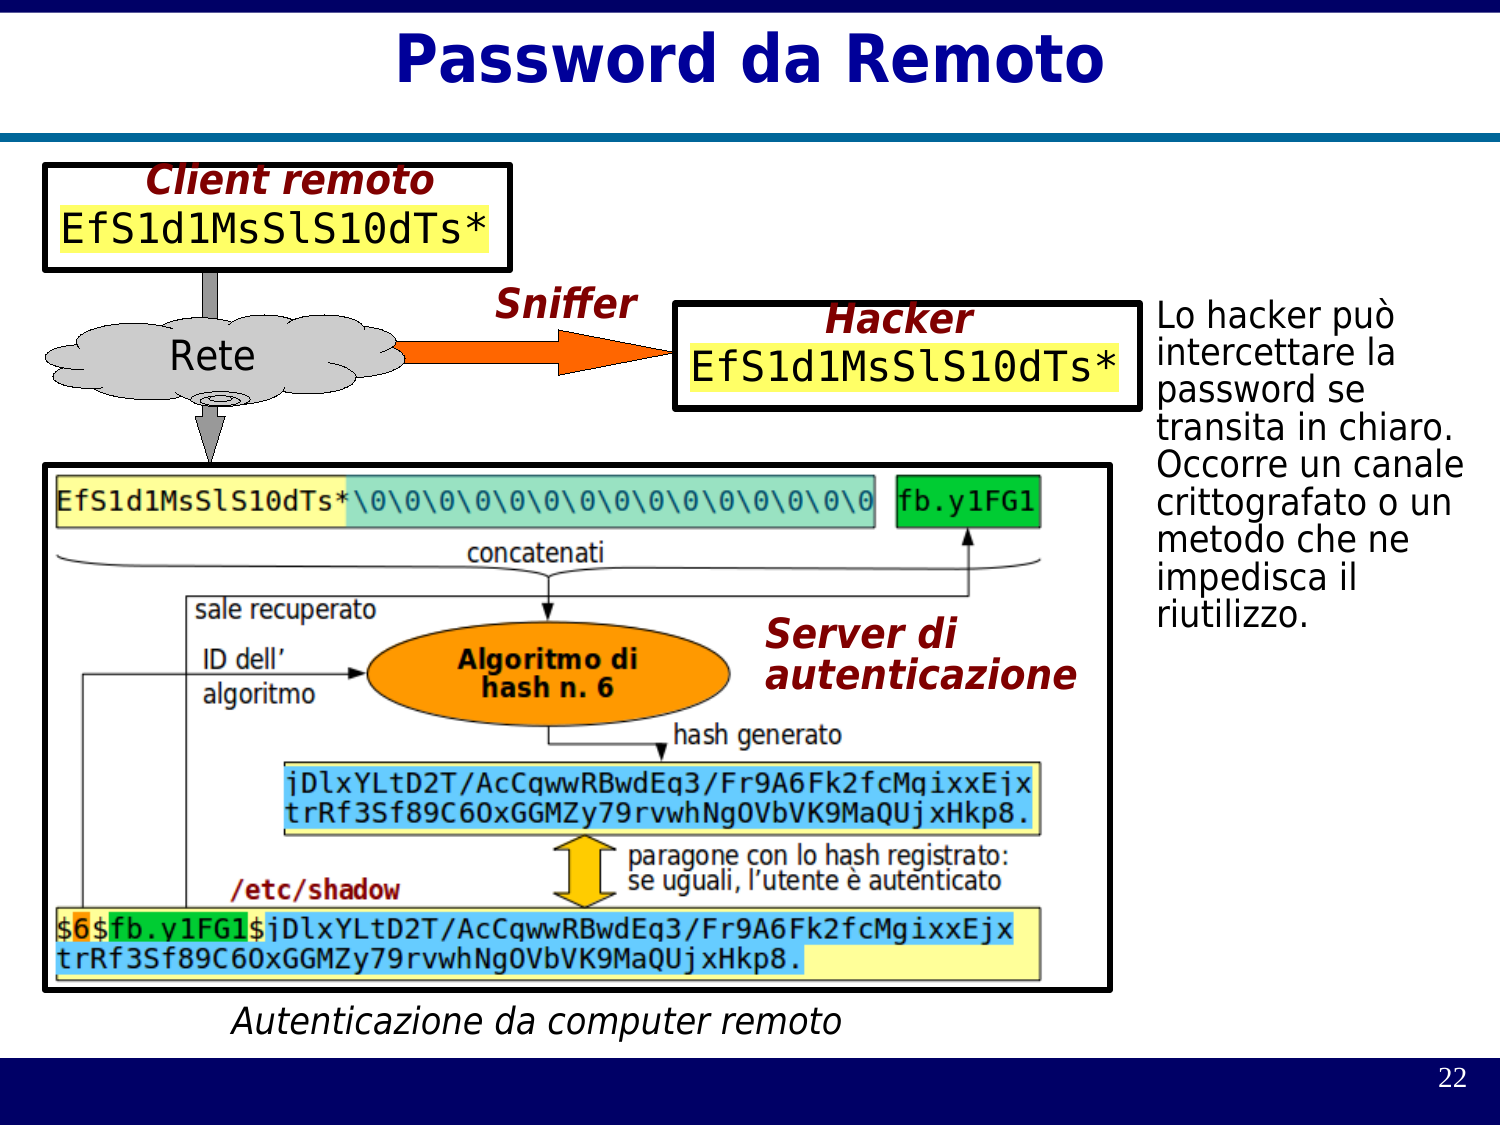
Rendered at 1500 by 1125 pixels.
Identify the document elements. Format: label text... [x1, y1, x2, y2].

text_box [394, 334, 672, 376]
text_box Lo hacker può intercettare la password se transita in chiaro. Occorre un canale crittografato o un metodo che ne impedisca il riutilizzo. [1156, 298, 1464, 641]
text_box [202, 273, 218, 318]
text_box Hacker [825, 299, 972, 349]
text_box EfS1d1MsSlS10dTs* [690, 348, 1120, 398]
picture [48, 468, 1053, 987]
text_box Sniffer [495, 285, 637, 334]
text_box Client remoto [145, 161, 436, 211]
text_box [195, 406, 226, 462]
title Password da Remoto [30, 0, 1471, 126]
text_box Server di autenticazione [765, 614, 1079, 706]
text_box Rete [45, 314, 406, 407]
text_box Autenticazione da computer remoto [231, 1005, 844, 1049]
text_box EfS1d1MsSlS10dTs* [60, 210, 490, 259]
